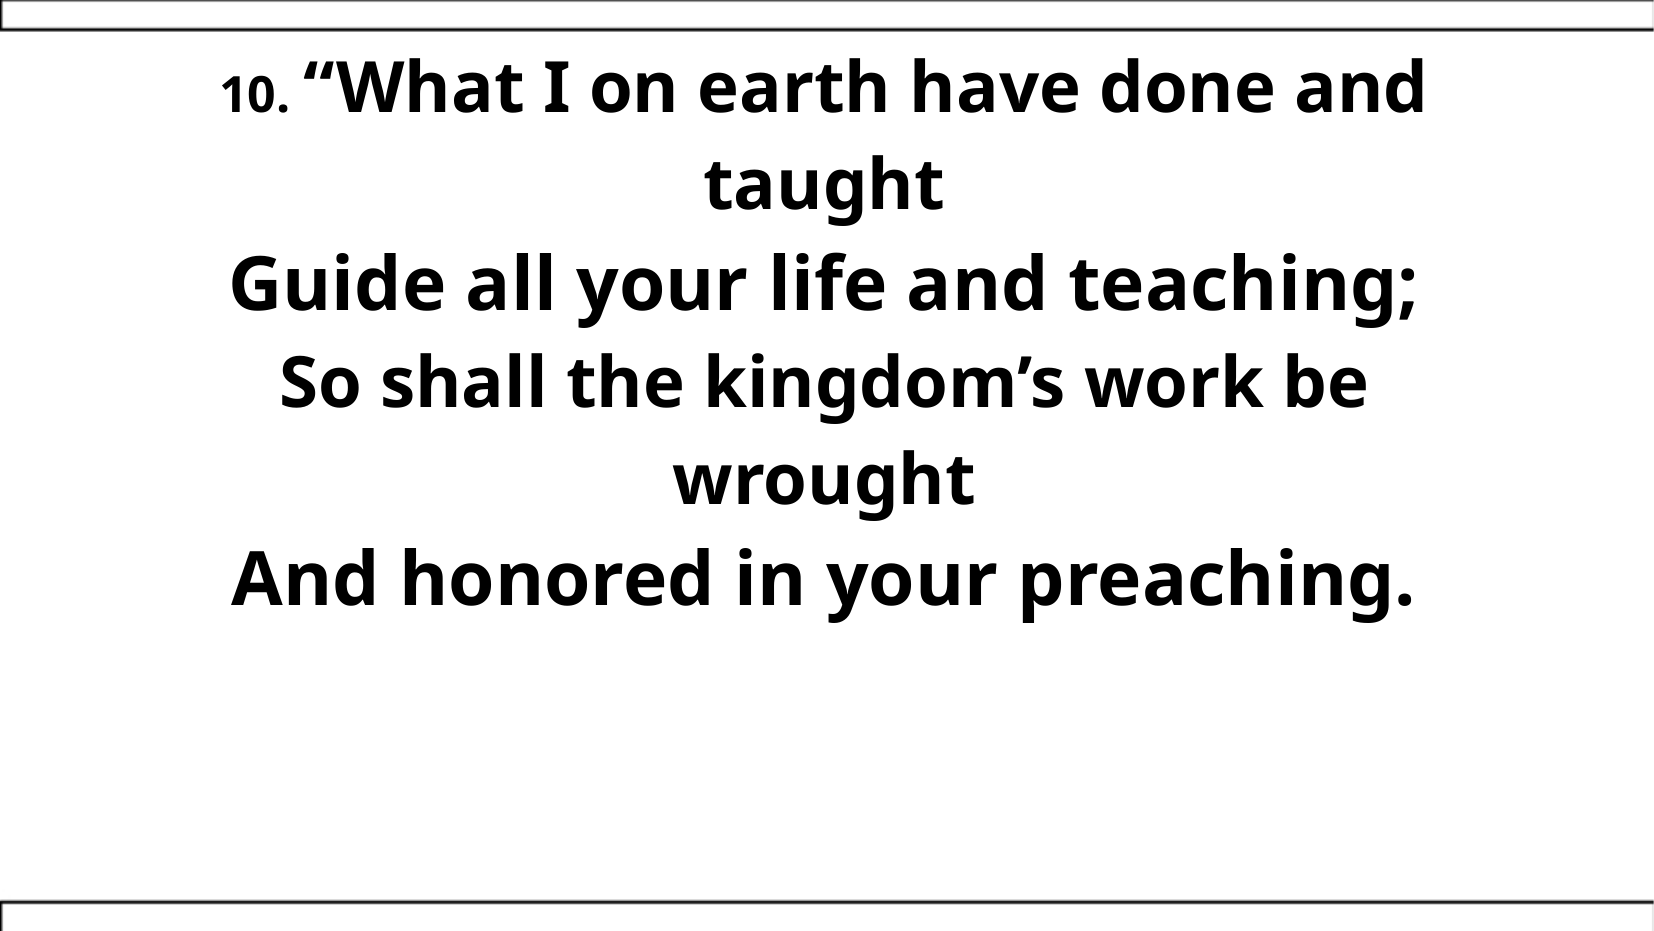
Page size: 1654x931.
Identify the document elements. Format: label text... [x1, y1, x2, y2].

text_box 10. “What I on earth have done and taught Guide all your life and teaching; So shall the kingdom’s work be wrought And honored in your preaching. [111, 29, 1537, 433]
picture [0, 0, 1654, 931]
